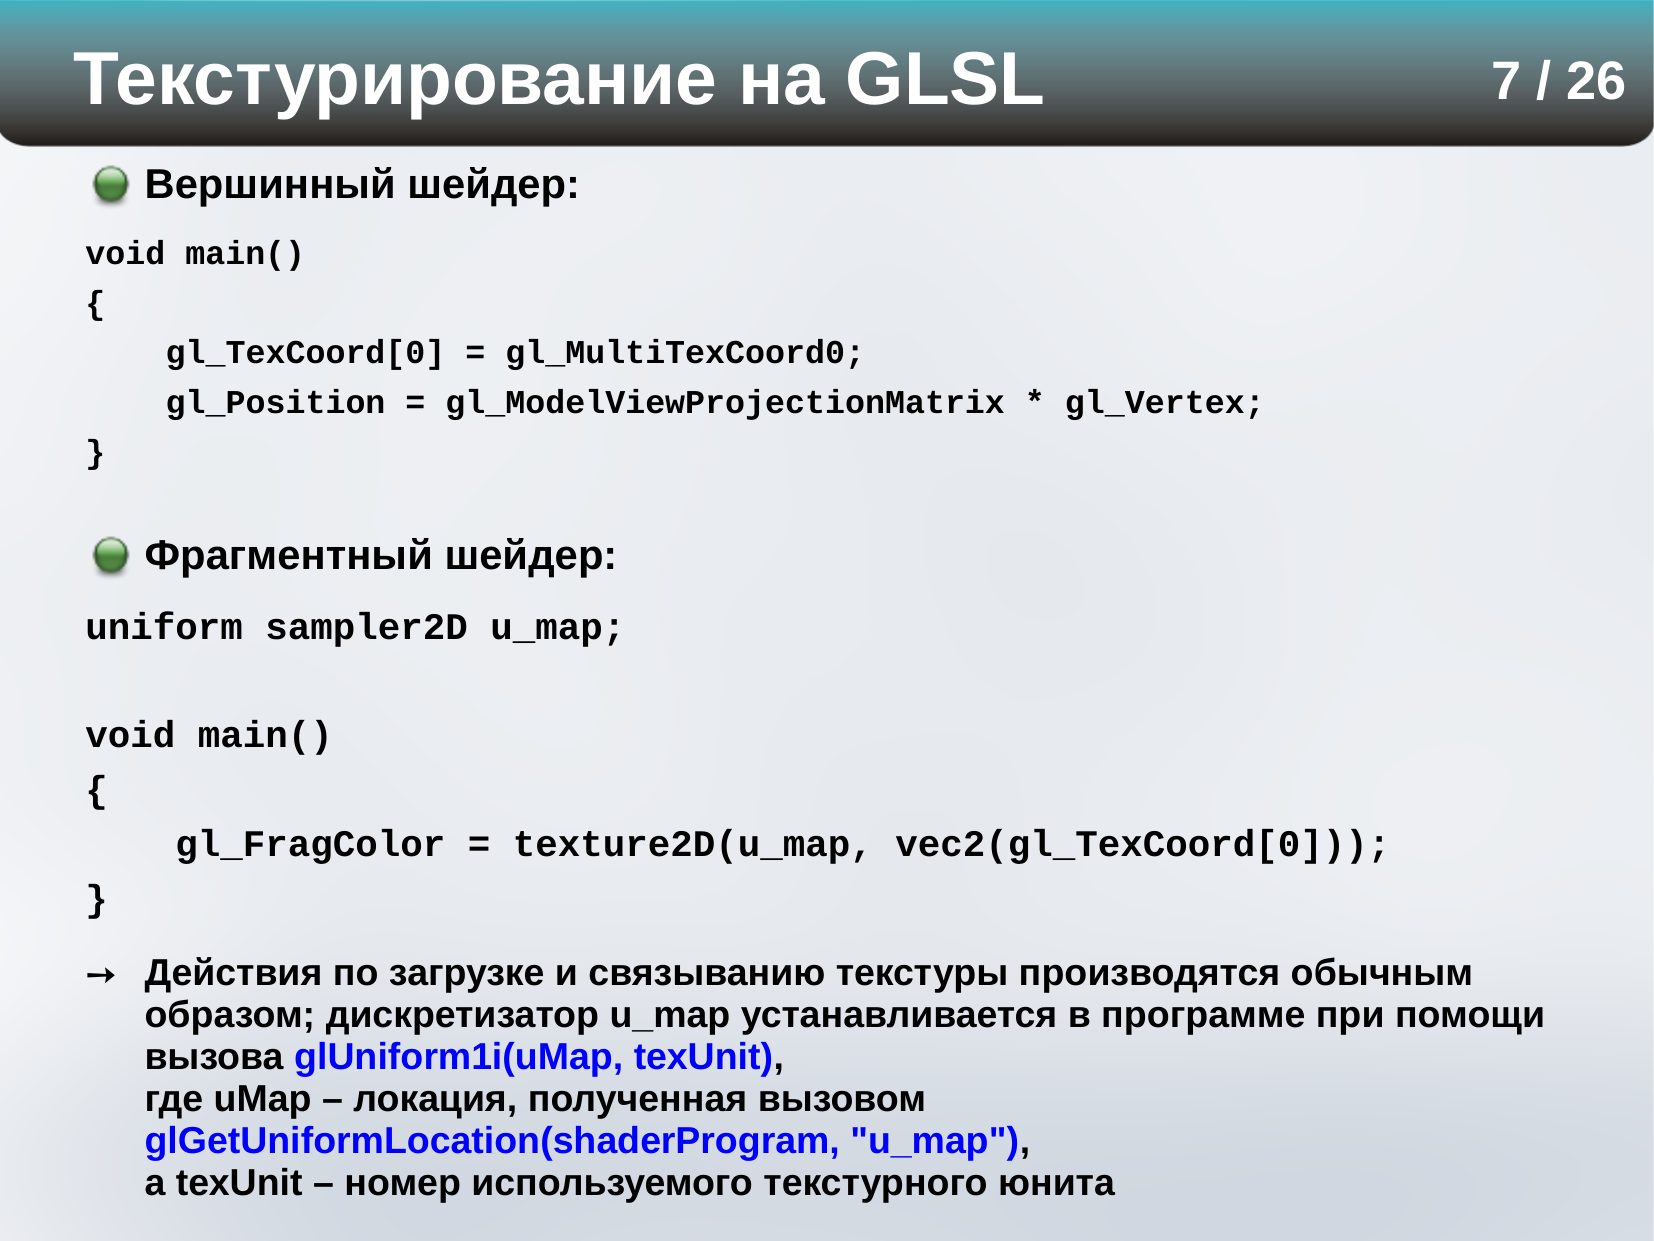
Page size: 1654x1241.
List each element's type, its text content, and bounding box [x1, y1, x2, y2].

text_box <номер> / 26 [1476, 42, 1654, 179]
picture [0, 0, 1654, 1241]
text_box Вершинный шейдер: void main() { gl_TexCoord[0] = gl_MultiTexCoord0; gl_Position = gl_ModelViewProjectionMatrix * gl_Vertex; } Фрагментный шейдер: uniform sampler2D u_map; void main() { gl_FragColor = texture2D(u_map, vec2(gl_TexCoord[0])); } Действия по загрузке и связыванию текстуры производятся обычным образом; дискретизатор u_map устанавливается в программе при помощи вызова glUniform1i(uMap, texUnit), где uMap – локация, полученная вызовом glGetUniformLocation(shaderProgram, "u_map"), а texUnit – номер используемого текстурного юнита [70, 153, 1625, 1212]
text_box Текстурирование на GLSL [59, 29, 1300, 129]
